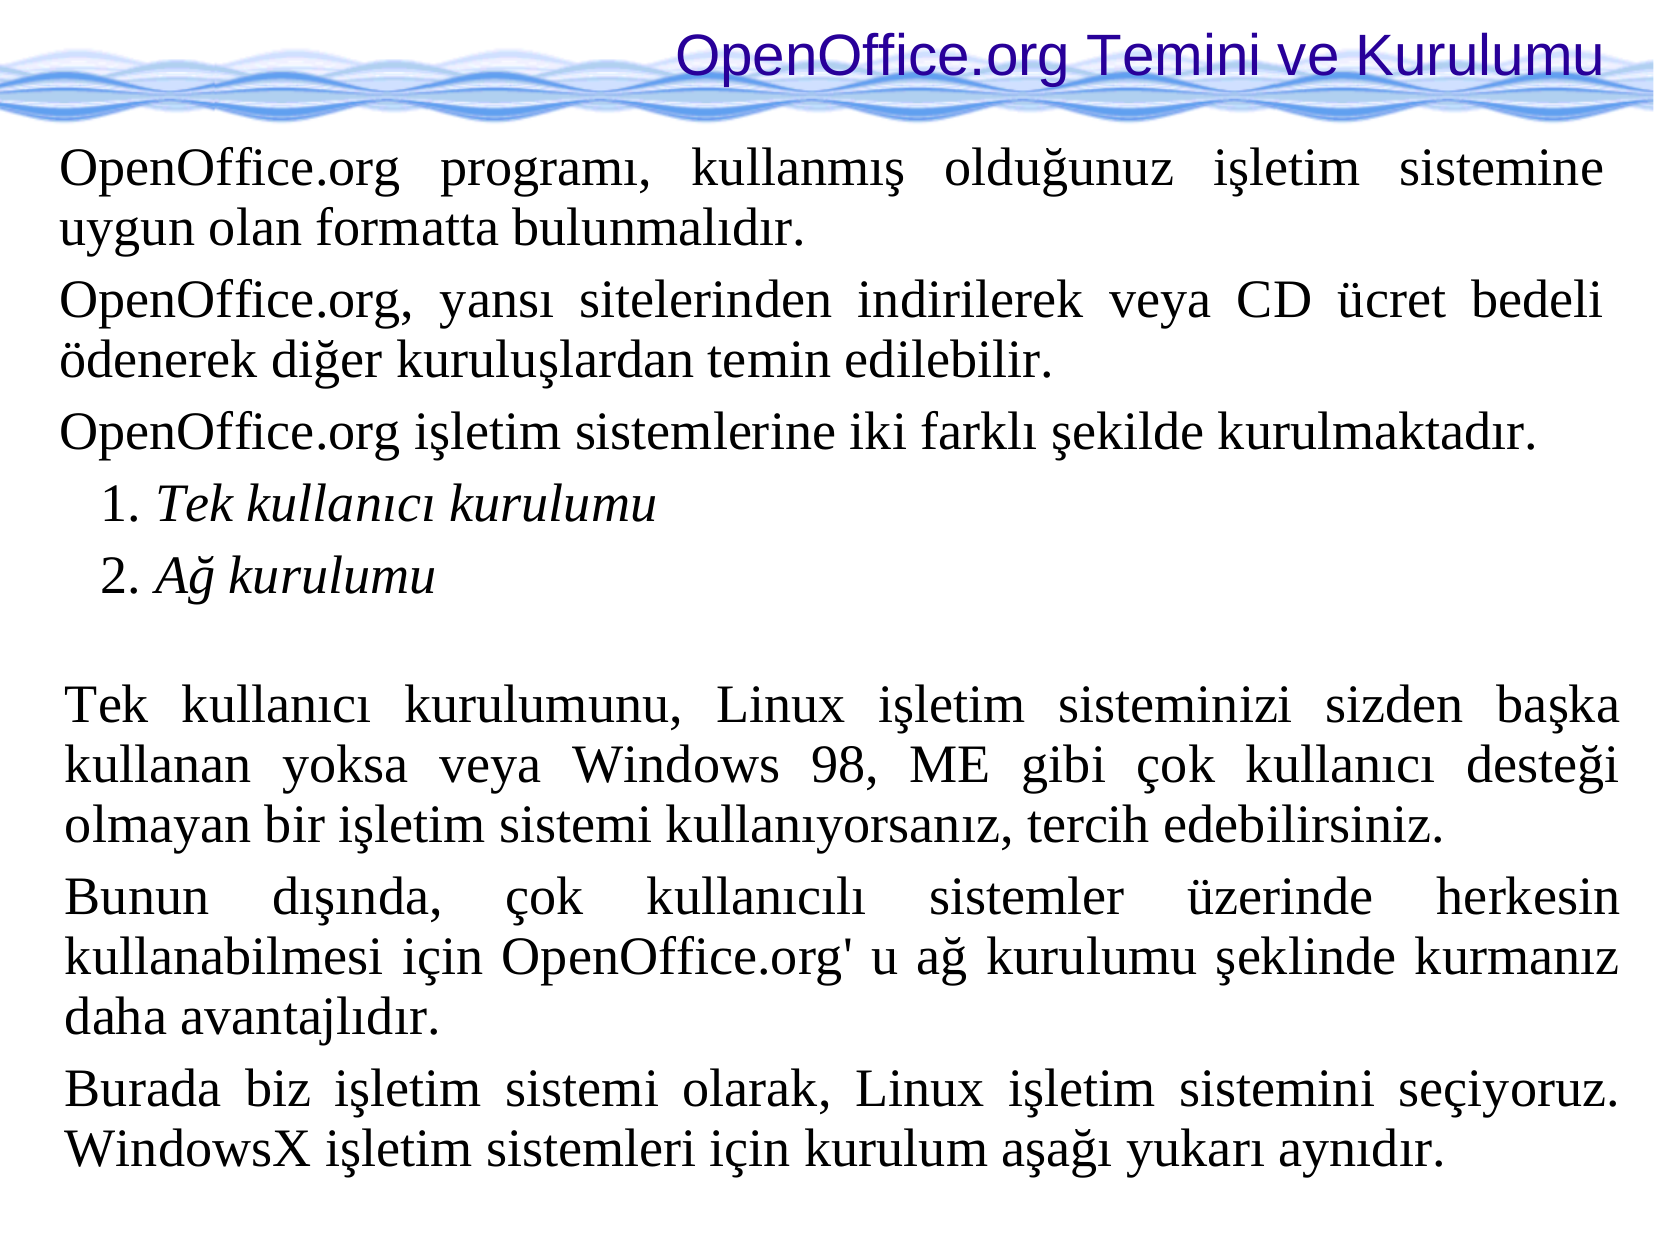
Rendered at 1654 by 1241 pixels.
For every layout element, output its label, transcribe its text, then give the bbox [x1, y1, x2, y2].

picture [0, 41, 1654, 129]
text_box OpenOffice.org programı, kullanmış olduğunuz işletim sistemine uygun olan formatta bulunmalıdır. OpenOffice.org, yansı sitelerinden indirilerek veya CD ücret bedeli ödenerek diğer kuruluşlardan temin edilebilir. OpenOffice.org işletim sistemlerine iki farklı şekilde kurulmaktadır. 1. Tek kullanıcı kurulumu 2. Ağ kurulumu [44, 130, 1622, 681]
text_box Tek kullanıcı kurulumunu, Linux işletim sisteminizi sizden başka kullanan yoksa veya Windows 98, ME gibi çok kullanıcı desteği olmayan bir işletim sistemi kullanıyorsanız, tercih edebilirsiniz. Bunun dışında, çok kullanıcılı sistemler üzerinde herkesin kullanabilmesi için OpenOffice.org' u ağ kurulumu şeklinde kurmanız daha avantajlıdır. Burada biz işletim sistemi olarak, Linux işletim sistemini seçiyoruz. WindowsX işletim sistemleri için kurulum aşağı yukarı aynıdır. [49, 666, 1637, 1241]
text_box OpenOffice.org Temini ve Kurulumu [587, 15, 1654, 96]
